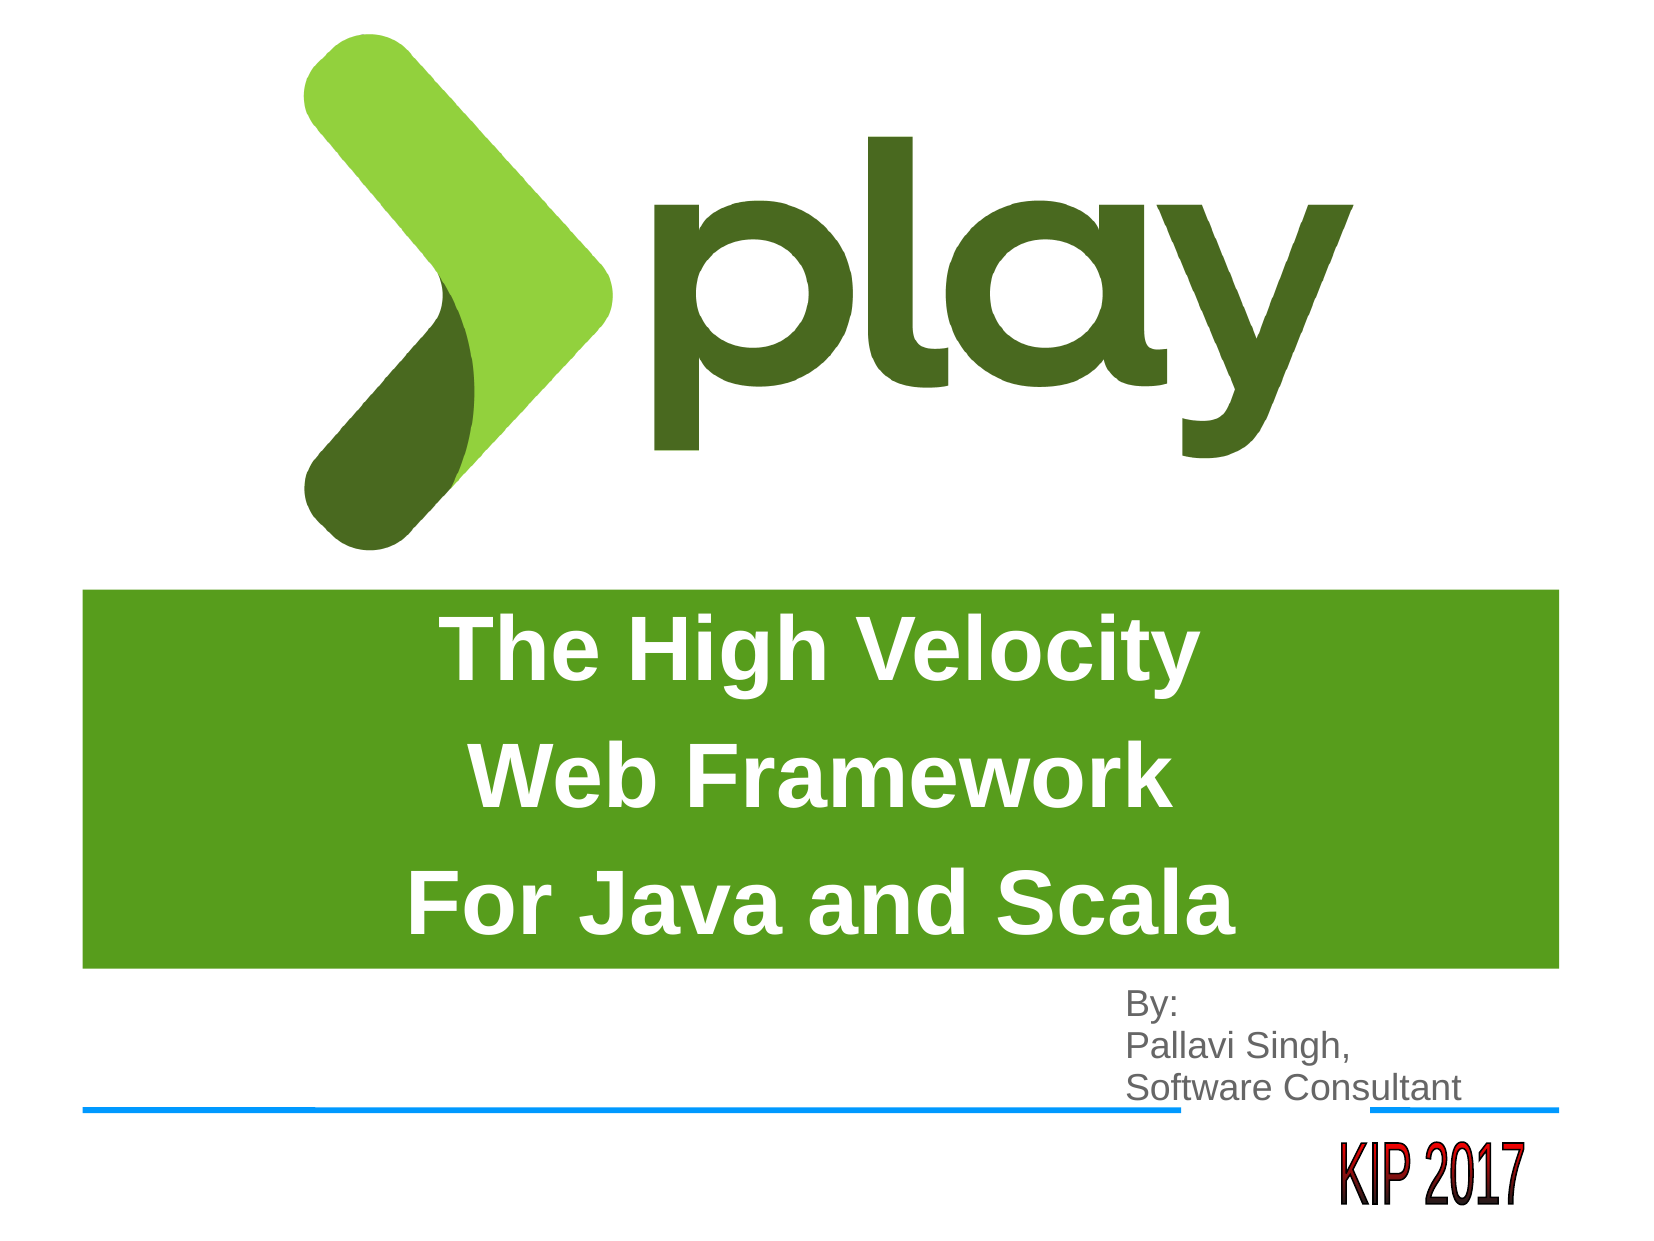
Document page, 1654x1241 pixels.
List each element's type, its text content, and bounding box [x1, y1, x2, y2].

picture [236, 5, 1394, 579]
text_box By: Pallavi Singh, Software Consultant [1110, 974, 1560, 1116]
text_box The High Velocity Web Framework For Java and Scala [82, 589, 1560, 969]
